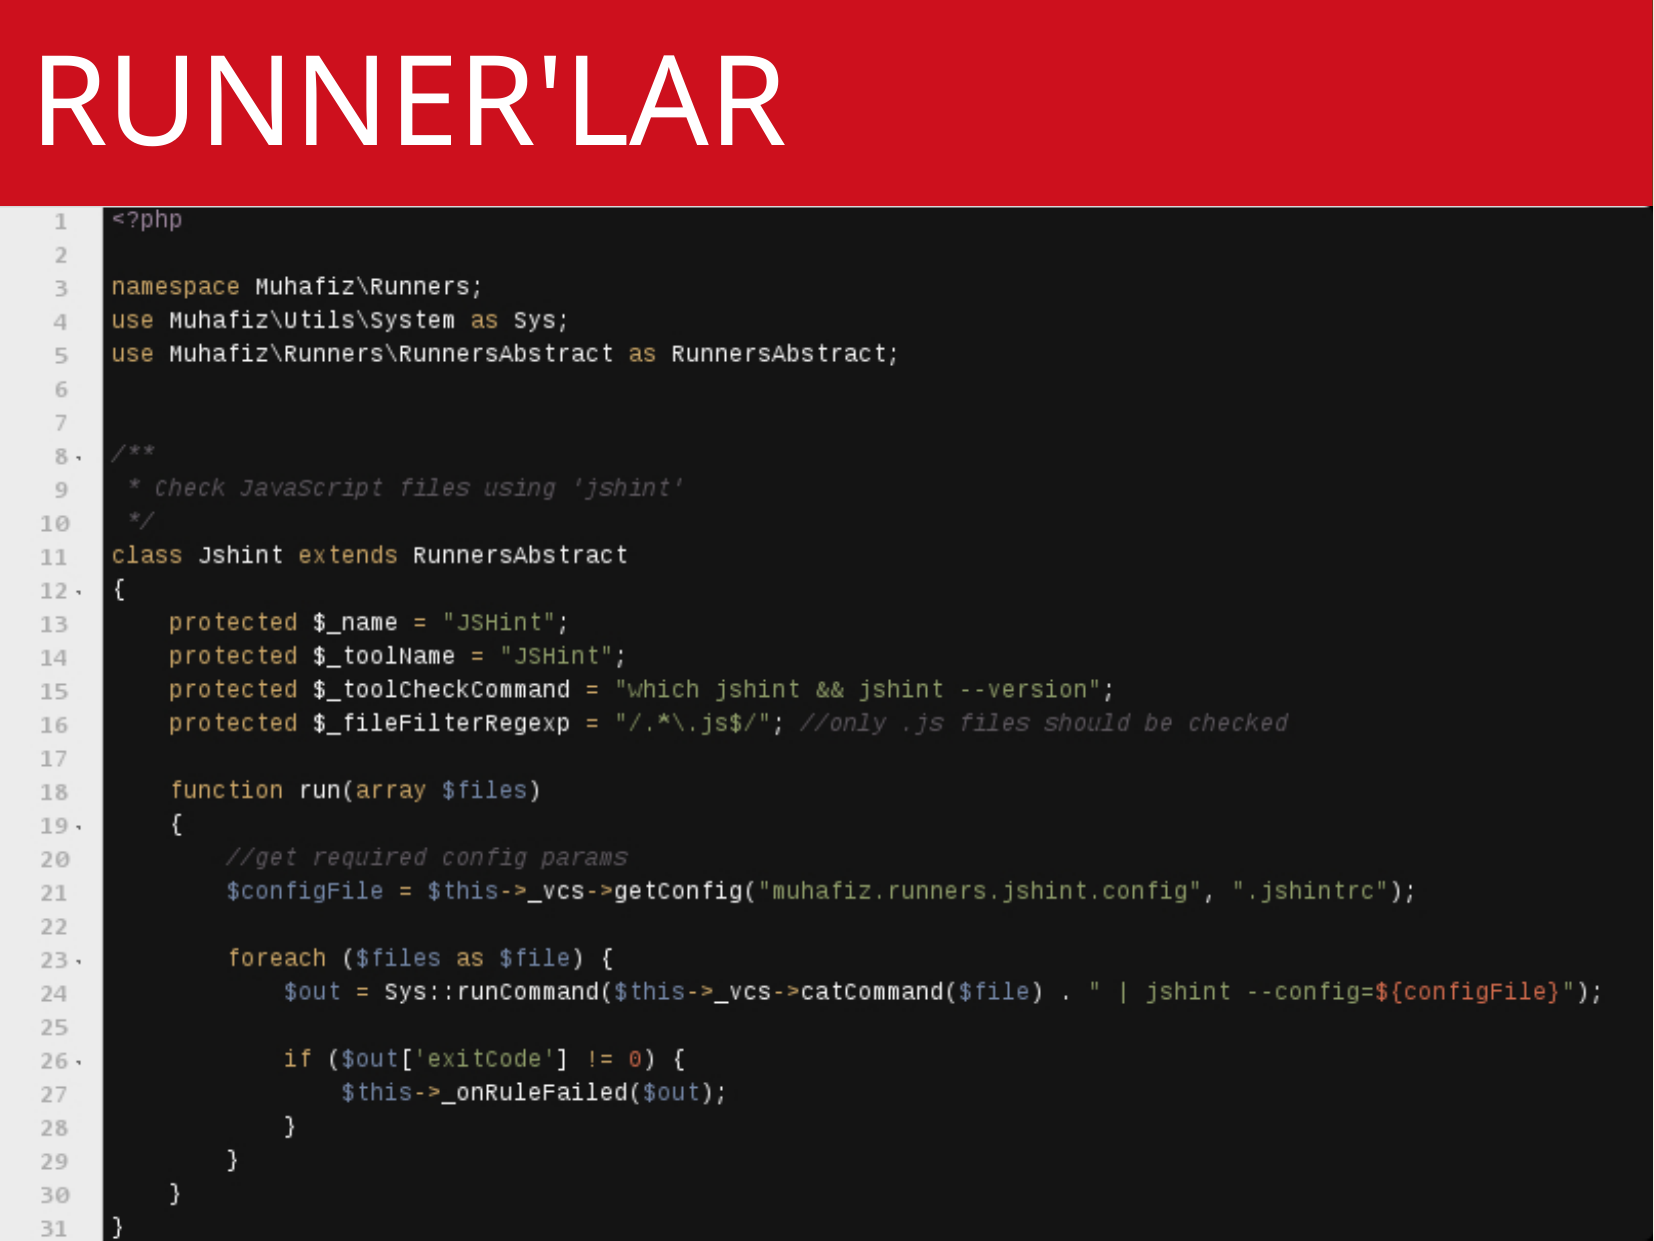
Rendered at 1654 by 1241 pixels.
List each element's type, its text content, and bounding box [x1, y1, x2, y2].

title RUNNER'LAR [0, 0, 1653, 206]
picture [0, 0, 1654, 1241]
